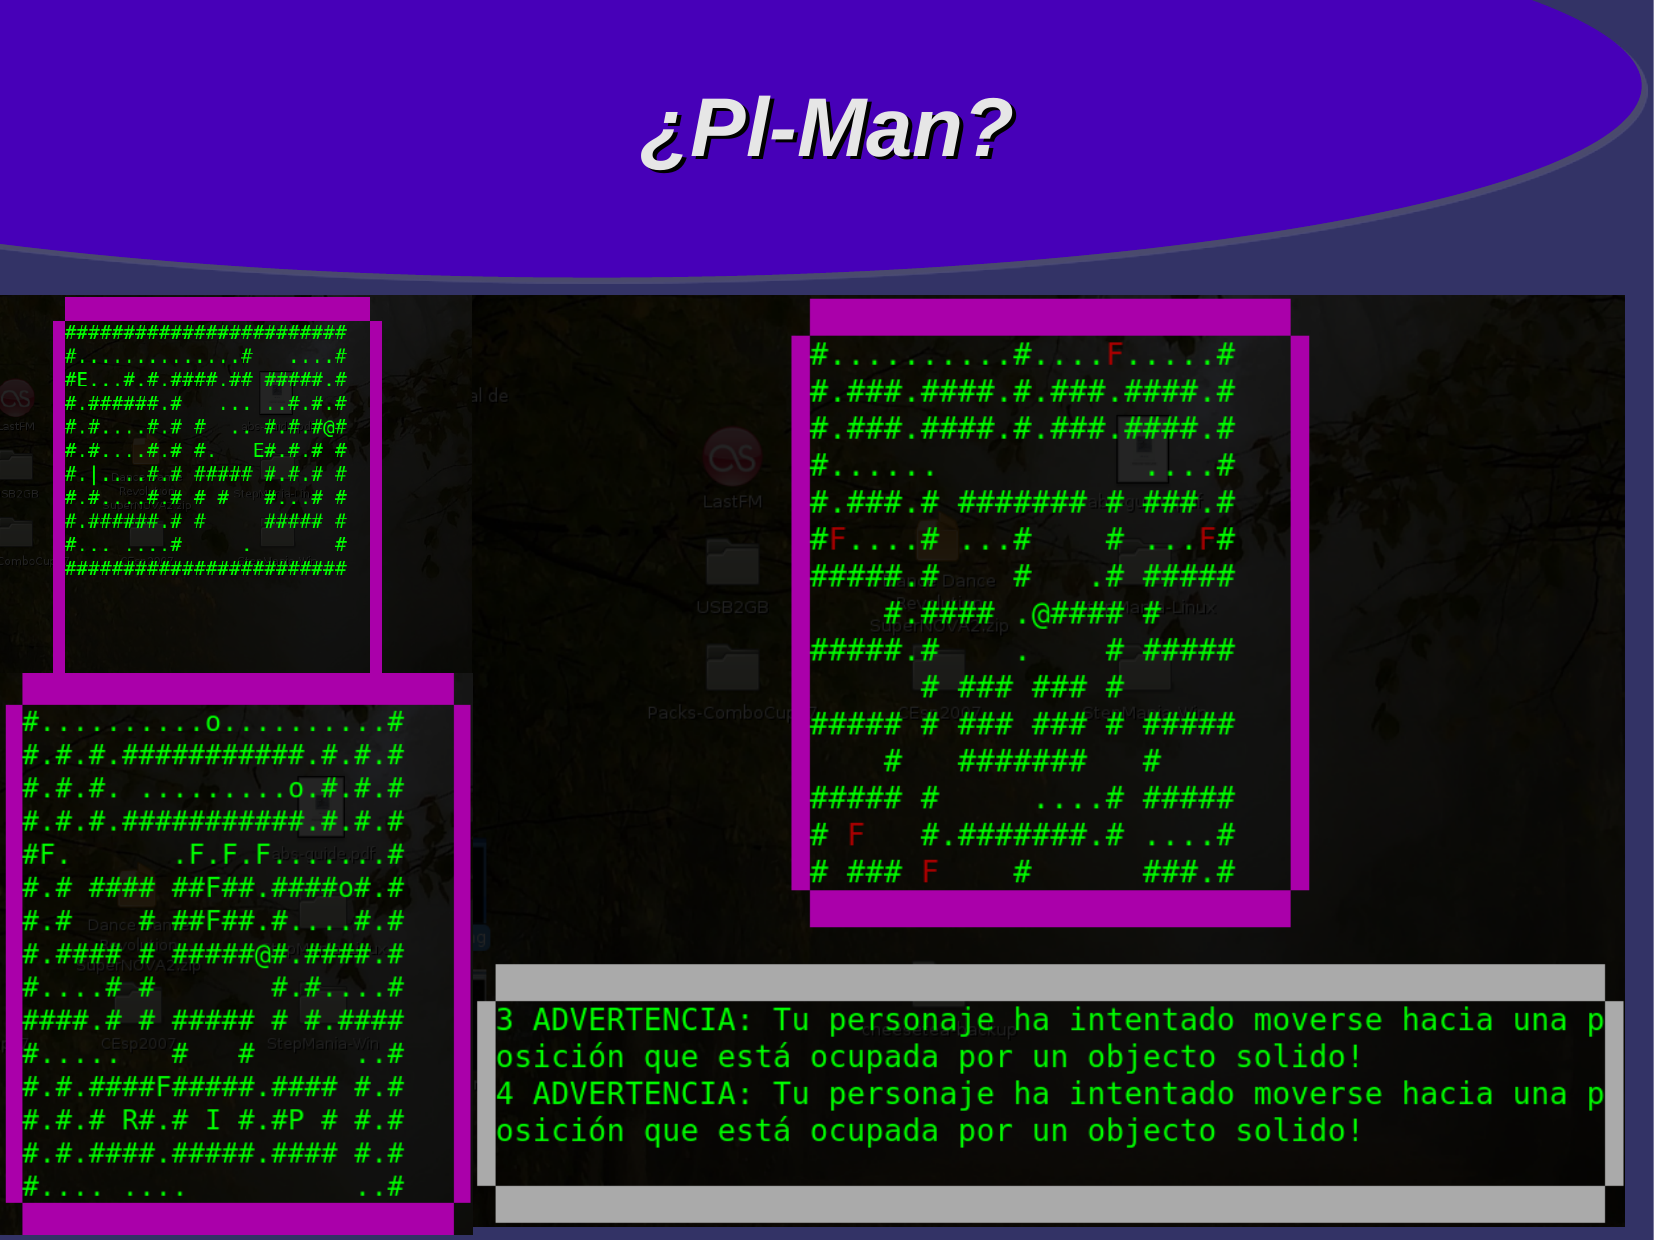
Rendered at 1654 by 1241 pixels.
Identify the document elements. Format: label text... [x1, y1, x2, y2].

picture [0, 295, 1625, 1235]
title ¿Pl-Man? [121, 19, 1534, 227]
